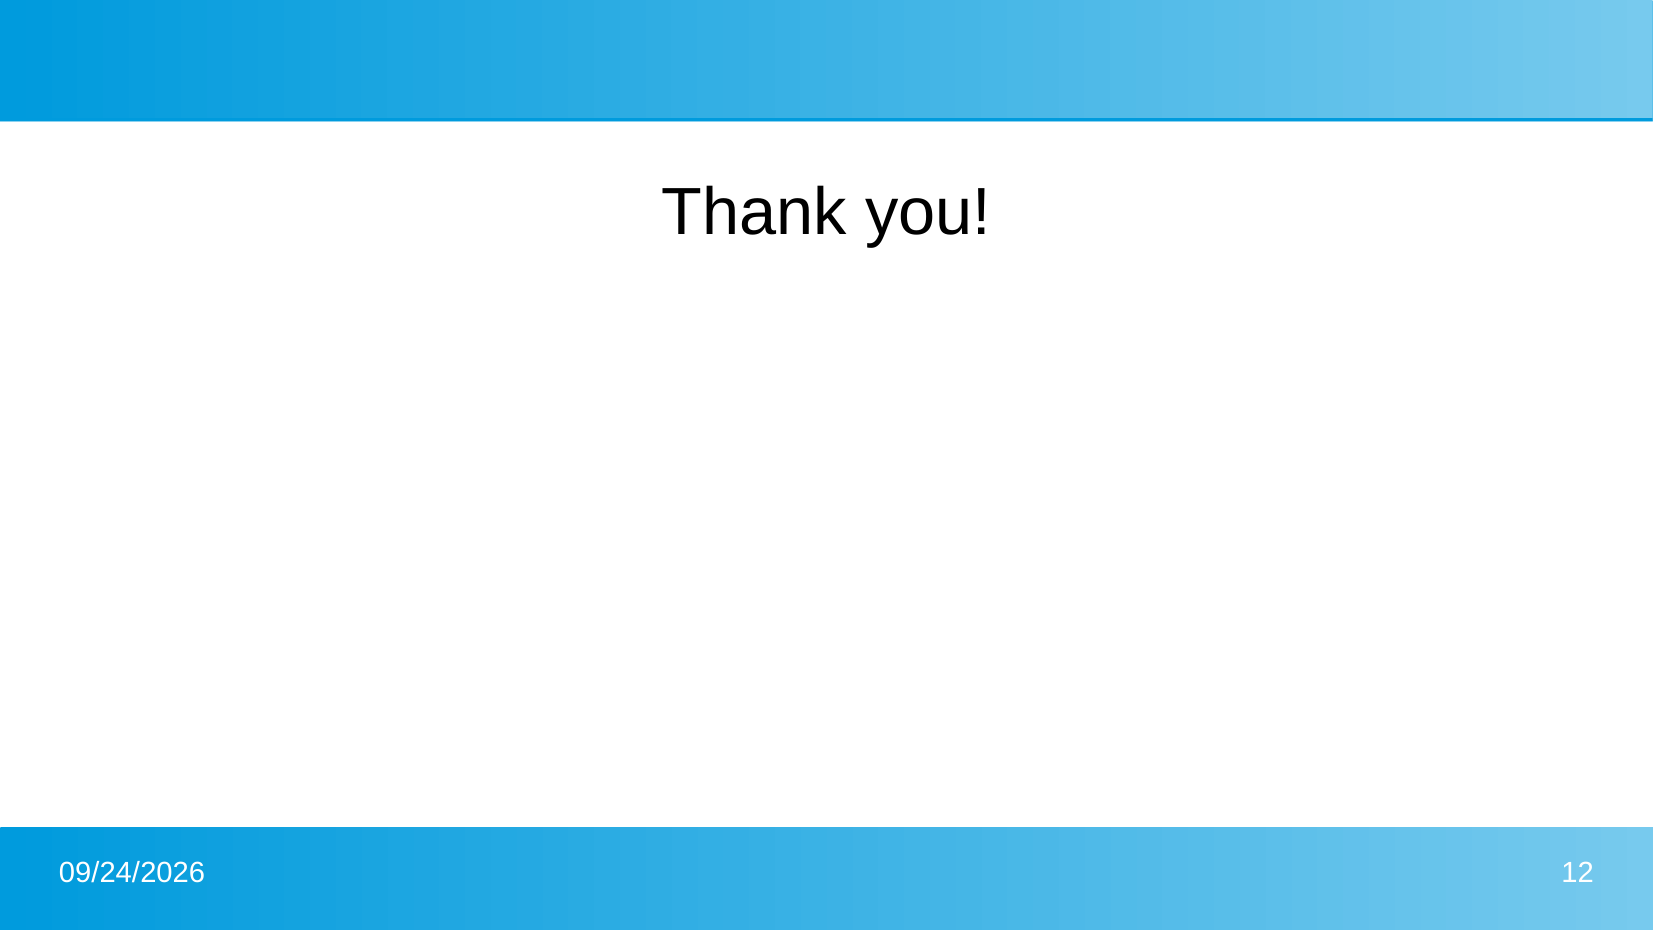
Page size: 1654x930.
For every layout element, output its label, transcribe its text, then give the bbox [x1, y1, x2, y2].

subtitle Thank you! [58, 29, 1594, 394]
